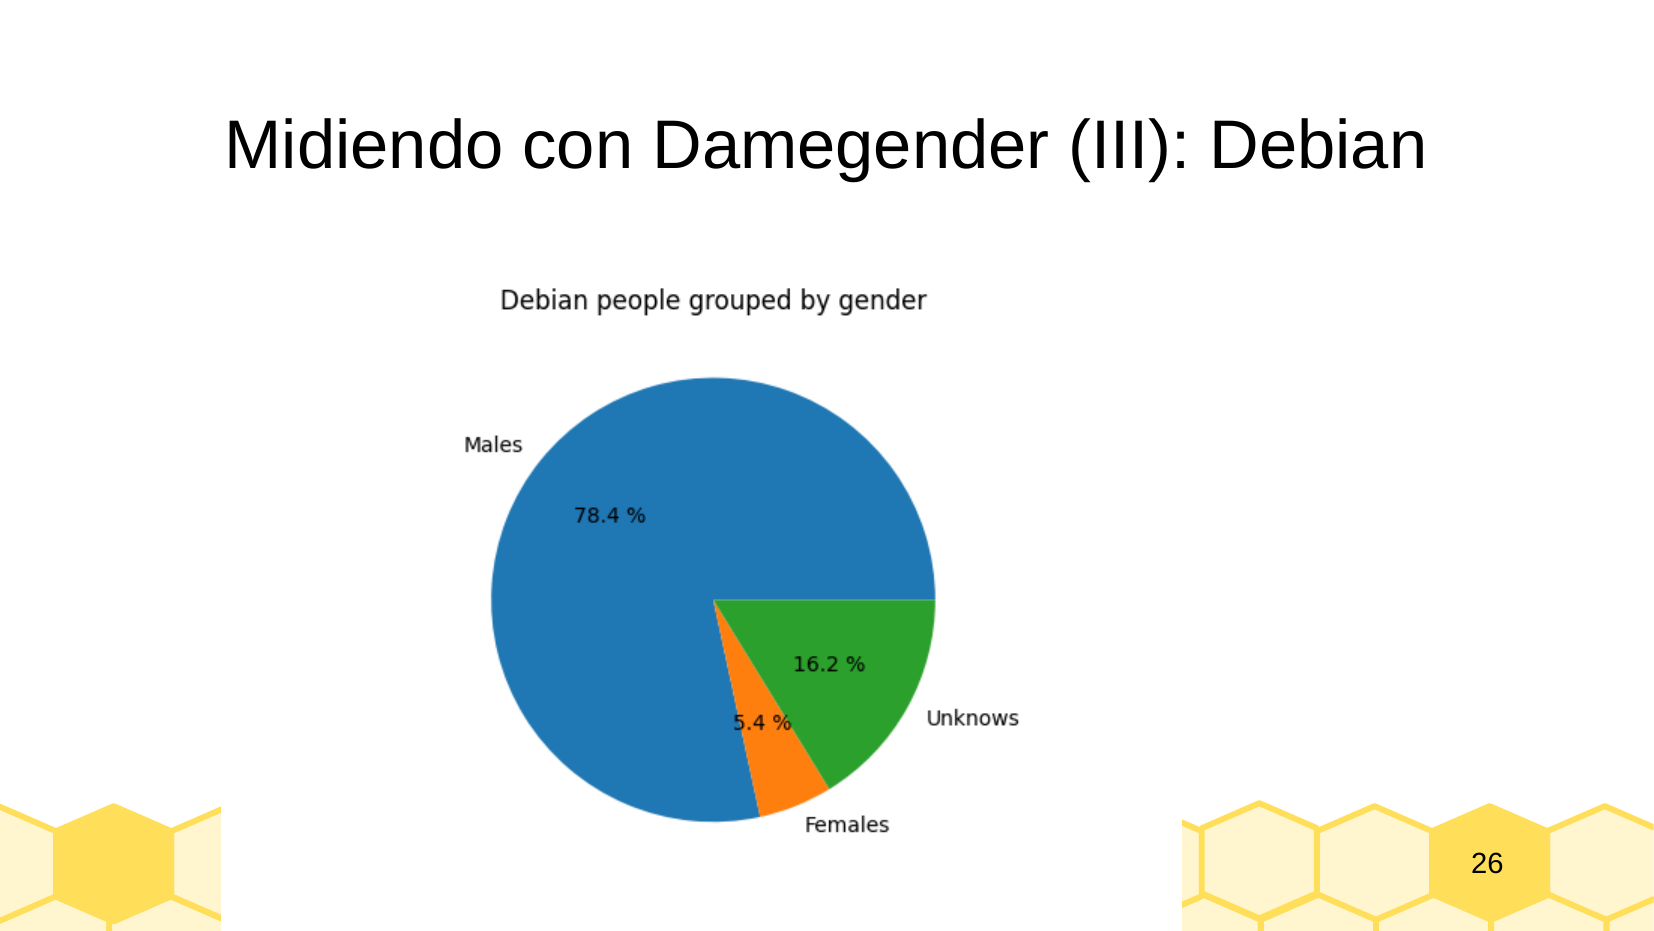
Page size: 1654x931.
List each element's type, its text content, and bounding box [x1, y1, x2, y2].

title Midiendo con Damegender (III): Debian [88, 70, 1565, 219]
picture [221, 236, 1182, 931]
